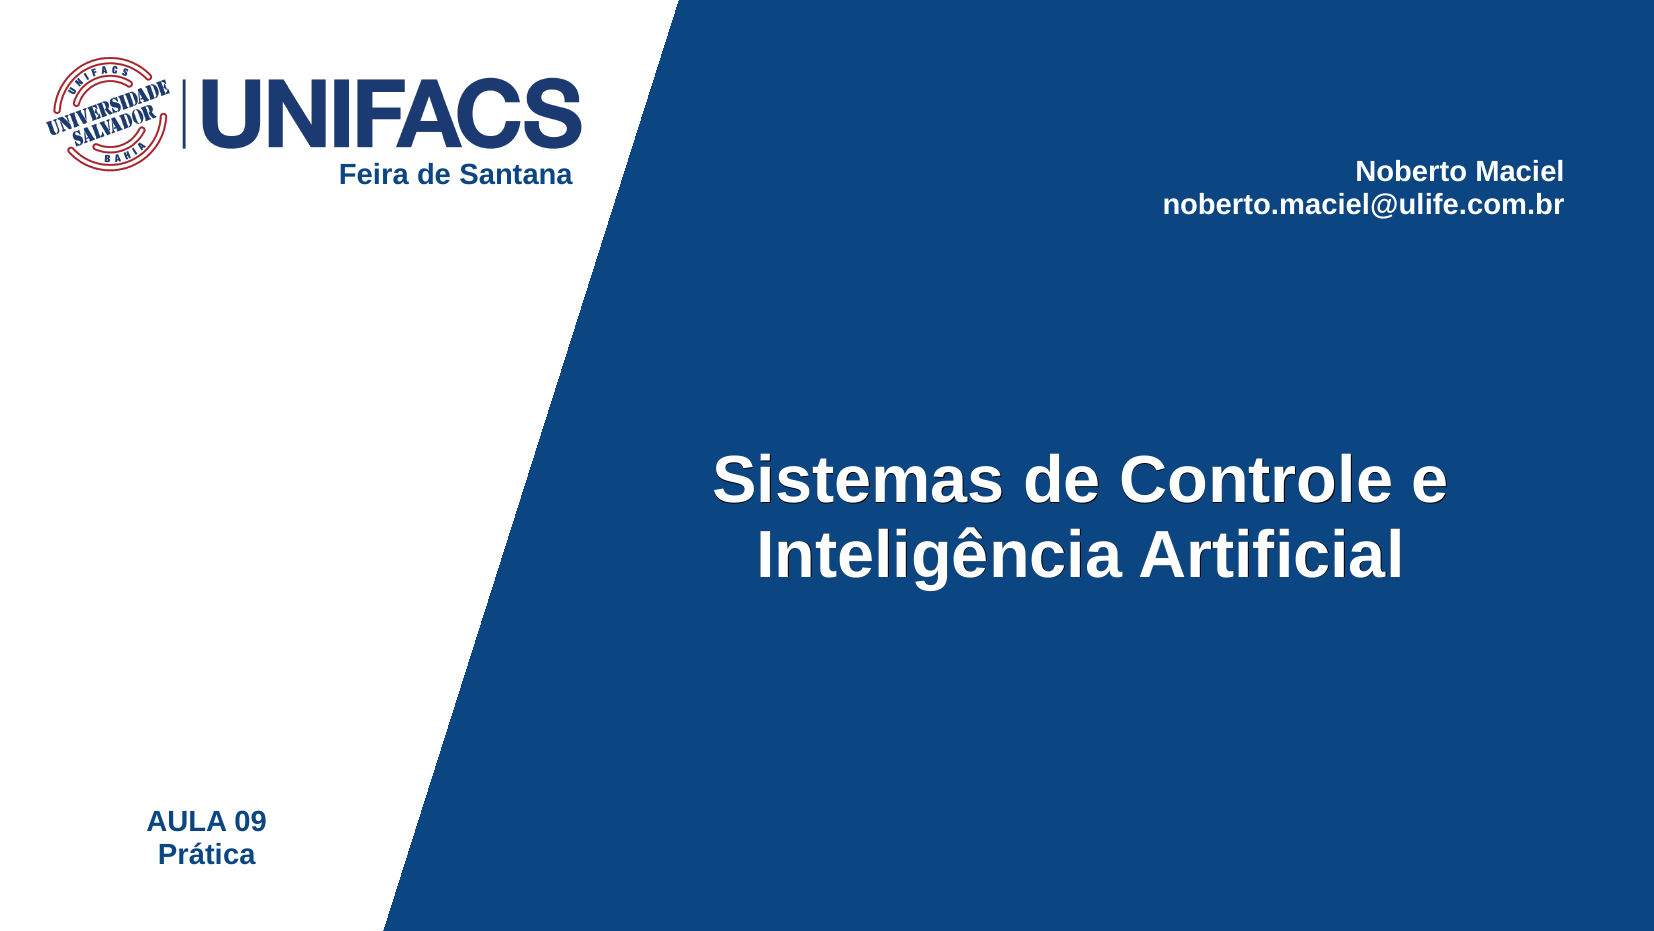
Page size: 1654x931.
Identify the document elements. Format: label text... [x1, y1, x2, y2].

title AULA 09 Prática [59, 760, 355, 916]
subtitle Sistemas de Controle e Inteligência Artificial [590, 236, 1571, 798]
title Feira de Santana [218, 157, 573, 195]
title Noberto Maciel noberto.maciel@ulife.com.br [1033, 110, 1565, 236]
picture [29, 29, 621, 207]
text_box [383, 0, 1654, 931]
